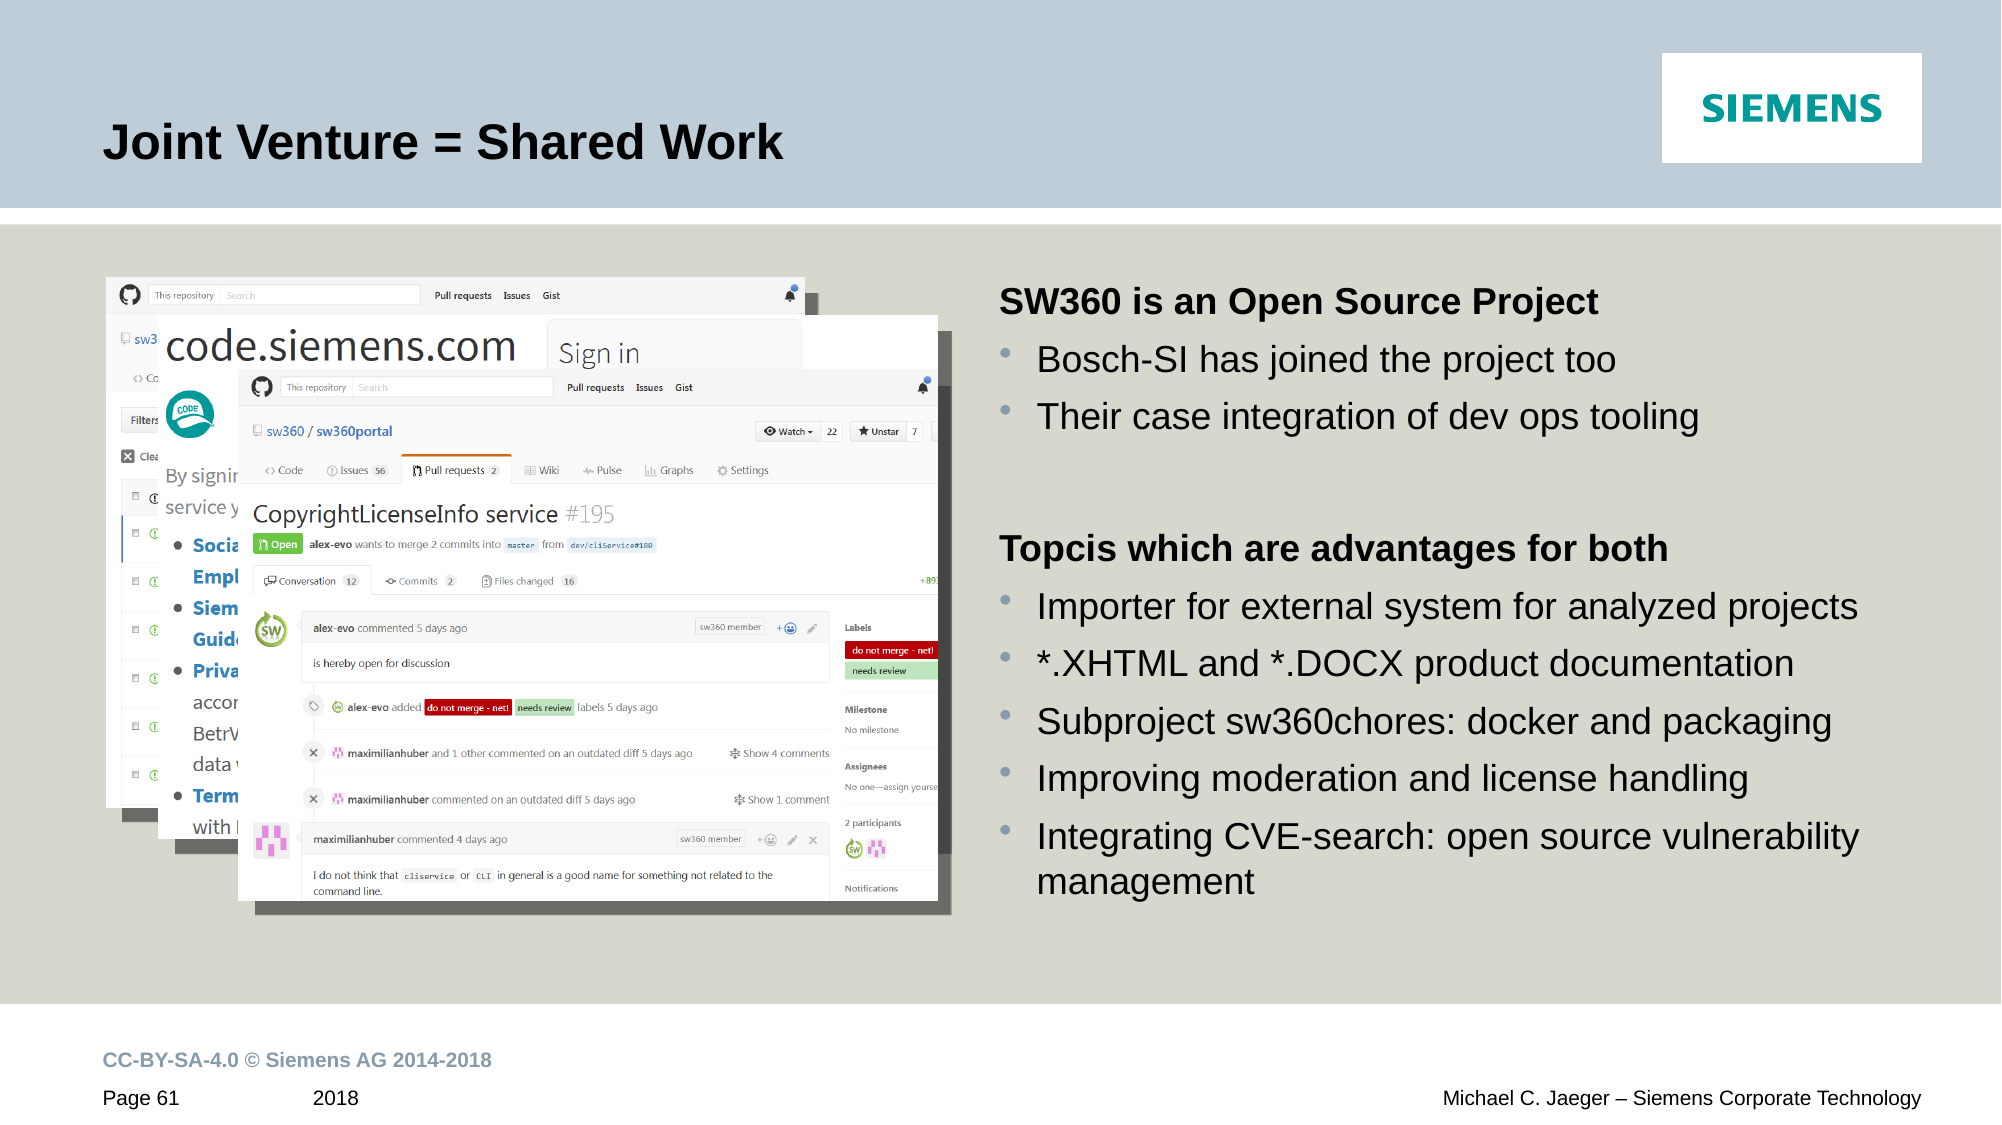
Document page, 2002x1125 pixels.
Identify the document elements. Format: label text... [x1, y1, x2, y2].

title Joint Venture = Shared Work [0, 0, 2001, 208]
text_box [0, 224, 2001, 1004]
picture [106, 277, 938, 901]
list SW360 is an Open Source Project Bosch-SI has joined the project too Their case integration of dev ops tooling Topcis which are advantages for both Importer for external system for analyzed projects *.XHTML and *.DOCX product documentation Subproject sw360chores: docker and packaging Improving moderation and license handling Integrating CVE-search: open source vulnerability management [999, 277, 1918, 1007]
